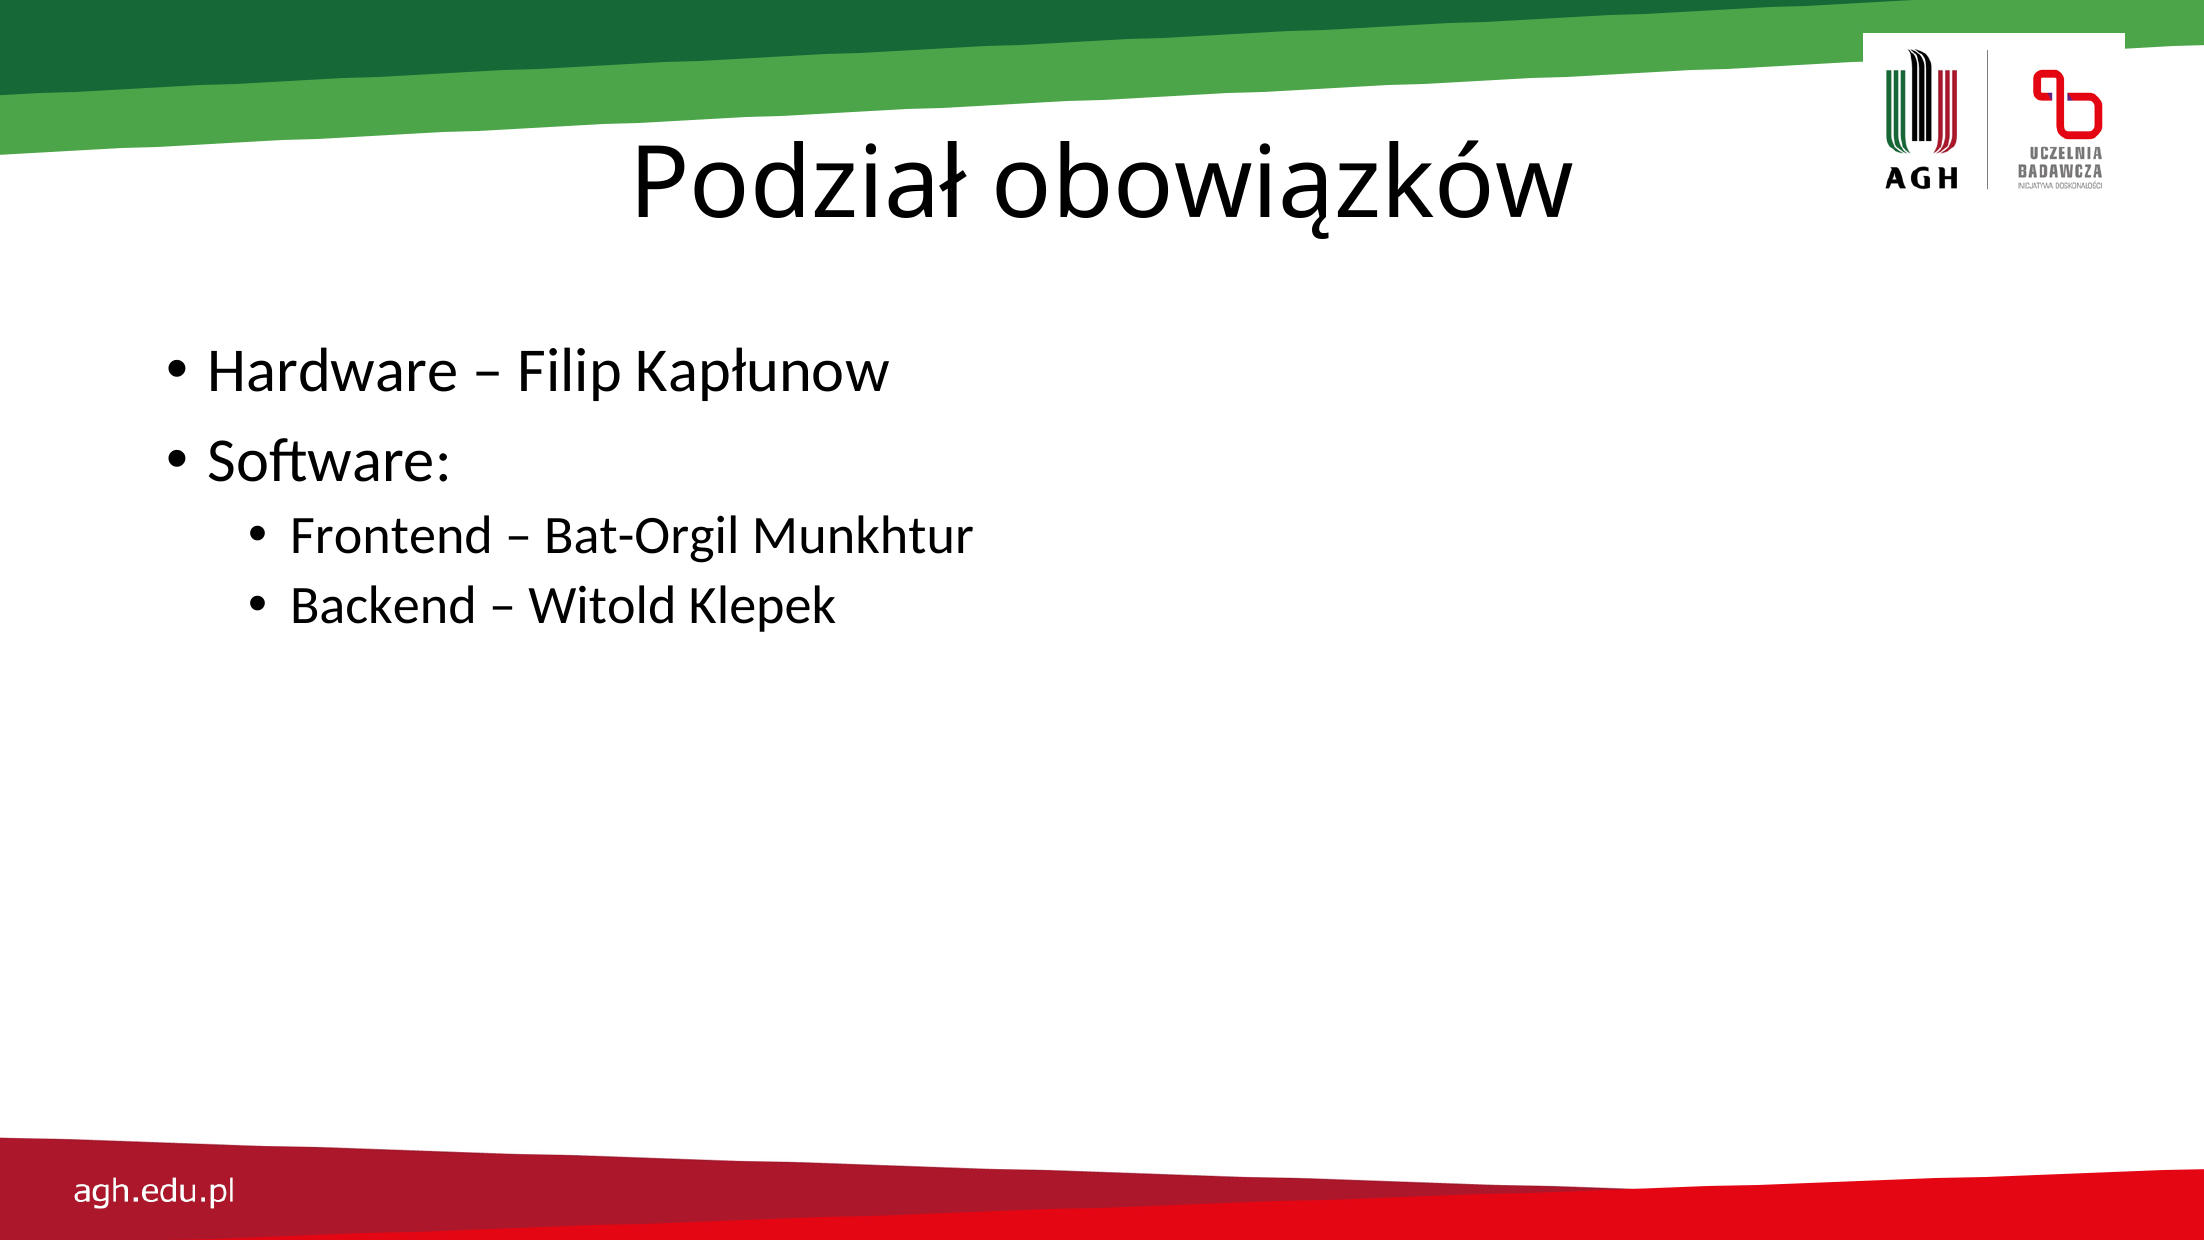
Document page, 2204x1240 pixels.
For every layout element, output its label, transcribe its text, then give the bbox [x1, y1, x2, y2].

list Hardware – Filip Kapłunow Software: Frontend – Bat-Orgil Munkhtur Backend – Witold Klepek [151, 329, 2053, 1117]
picture [0, 0, 2204, 1240]
title Podział obowiązków [151, 65, 2053, 306]
